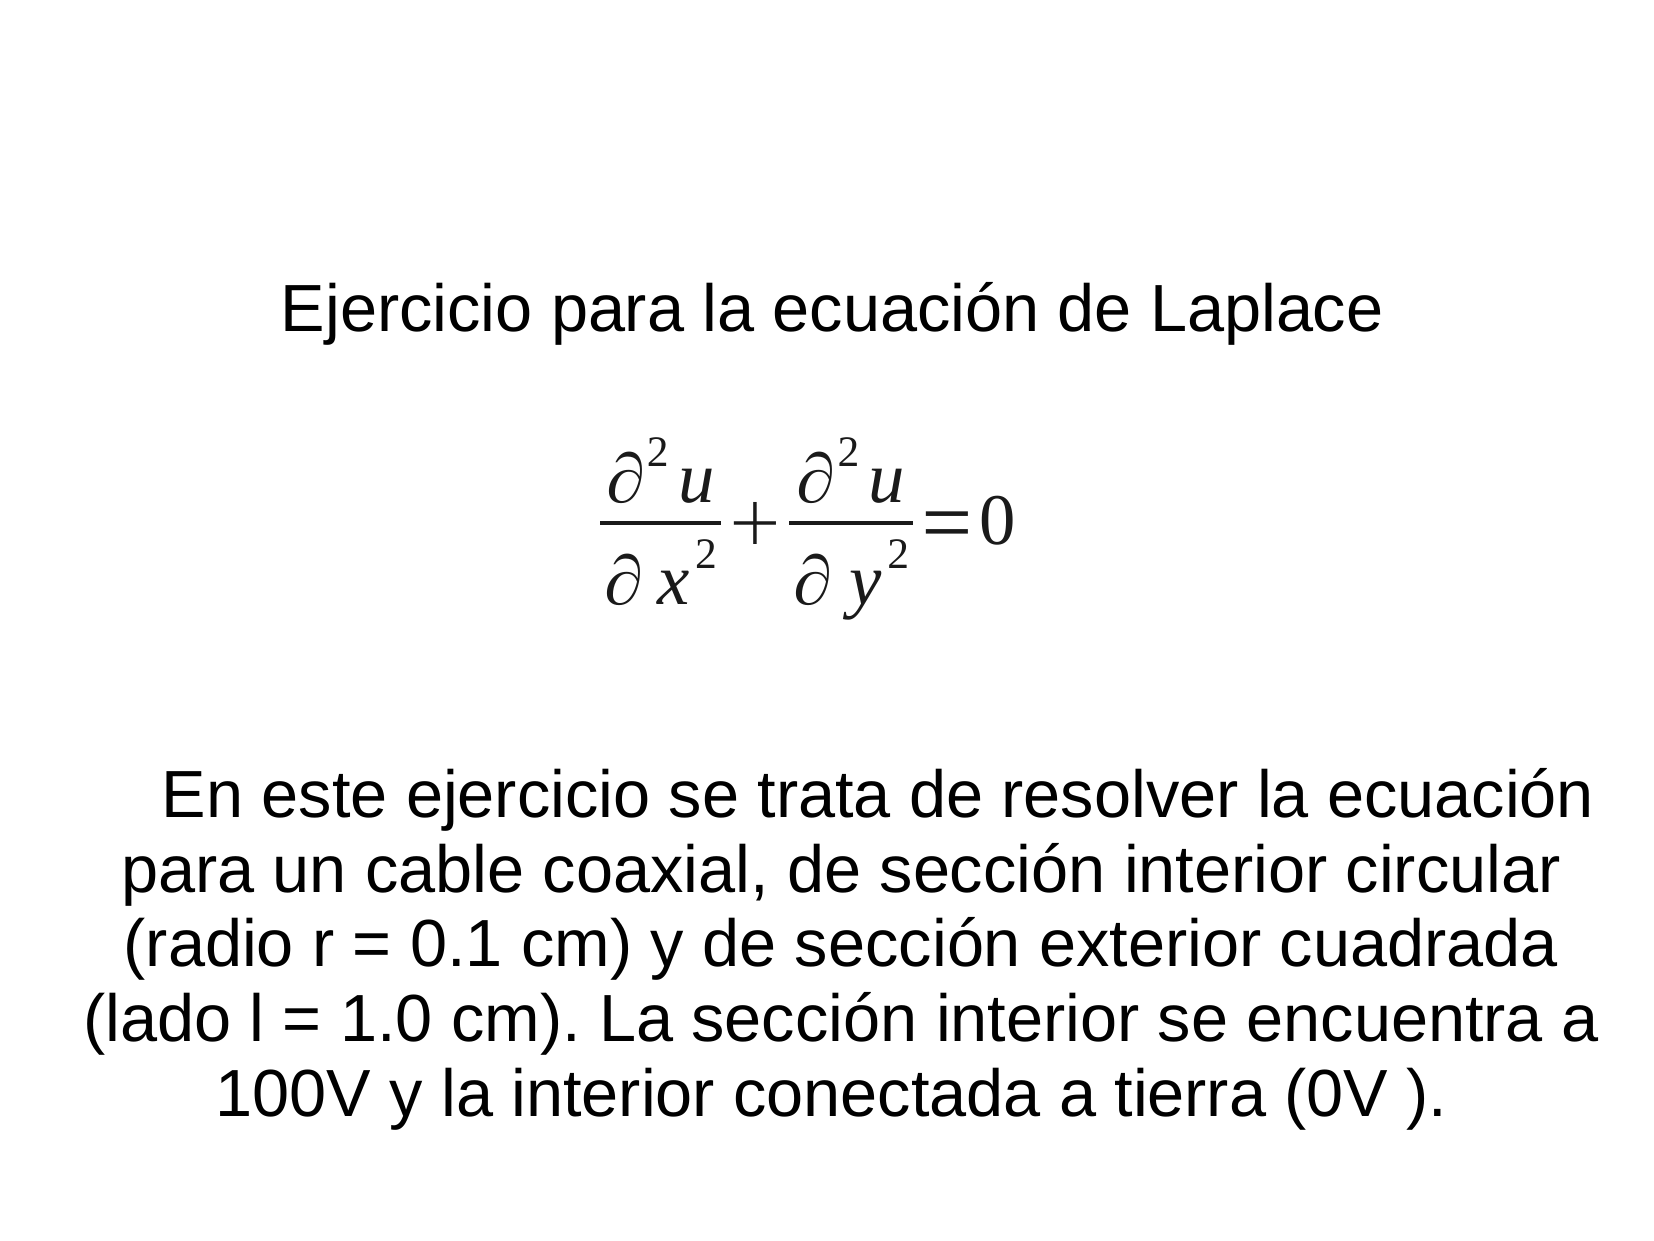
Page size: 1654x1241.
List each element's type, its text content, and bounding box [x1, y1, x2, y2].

text_box Ejercicio para la ecuación de Laplace [88, 236, 1577, 382]
chart [590, 427, 1022, 621]
text_box En este ejercicio se trata de resolver la ecuación para un cable coaxial, de sección interior circular (radio r = 0.1 cm) y de sección exterior cuadrada (lado l = 1.0 cm). La sección interior se encuentra a 100V y la interior conectada a tierra (0V ). [59, 756, 1625, 1131]
